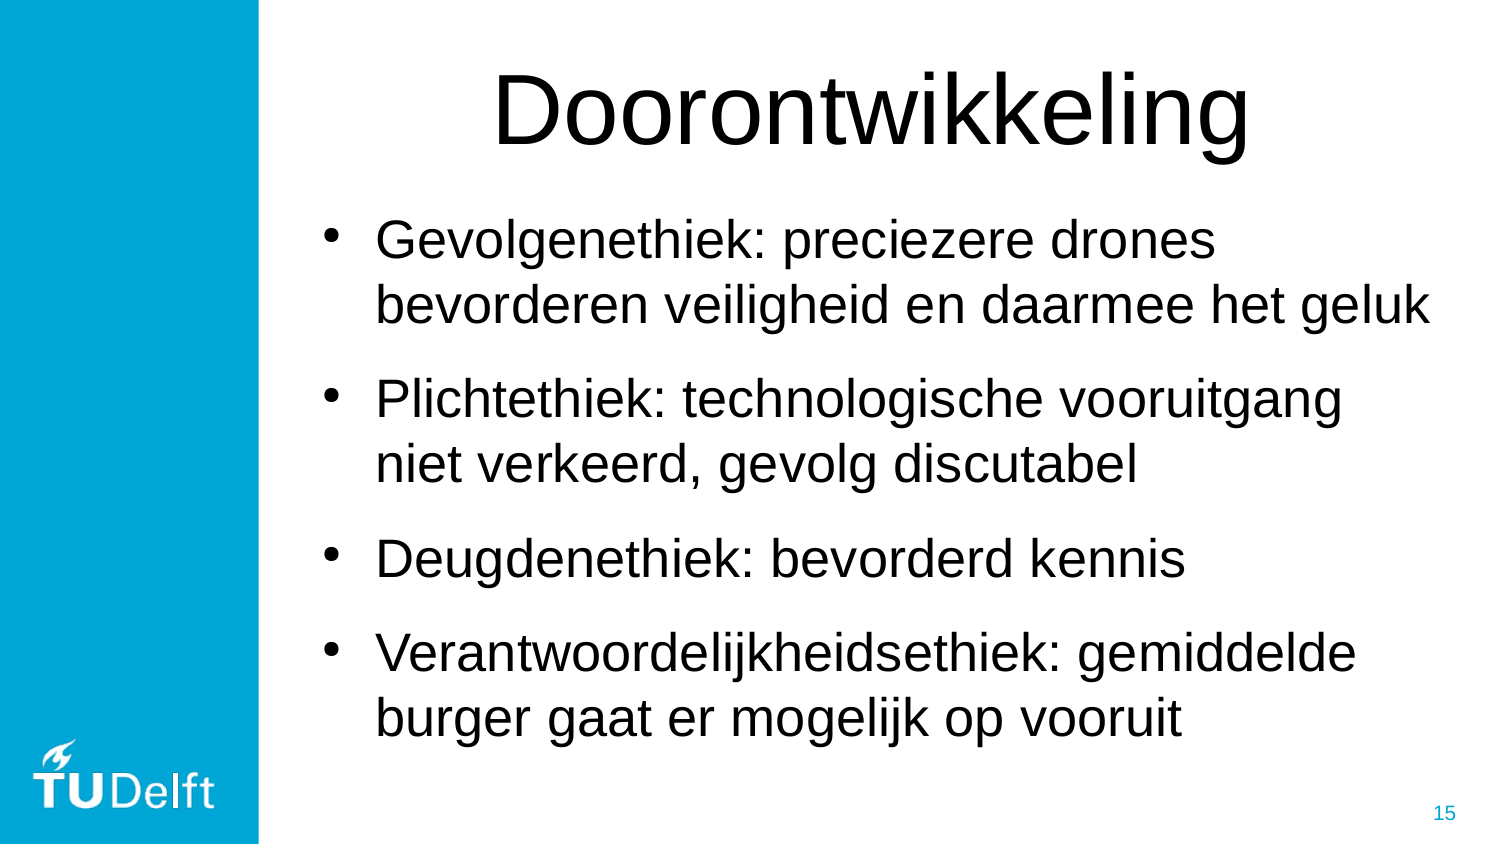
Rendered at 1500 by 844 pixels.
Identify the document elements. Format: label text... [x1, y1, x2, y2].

title Doorontwikkeling [289, 33, 1455, 175]
list Gevolgenethiek: preciezere drones bevorderen veiligheid en daarmee het geluk Plichtethiek: technologische vooruitgang niet verkeerd, gevolg discutabel Deugdenethiek: bevorderd kennis Verantwoordelijkheidsethiek: gemiddelde burger gaat er mogelijk op vooruit [289, 196, 1455, 769]
